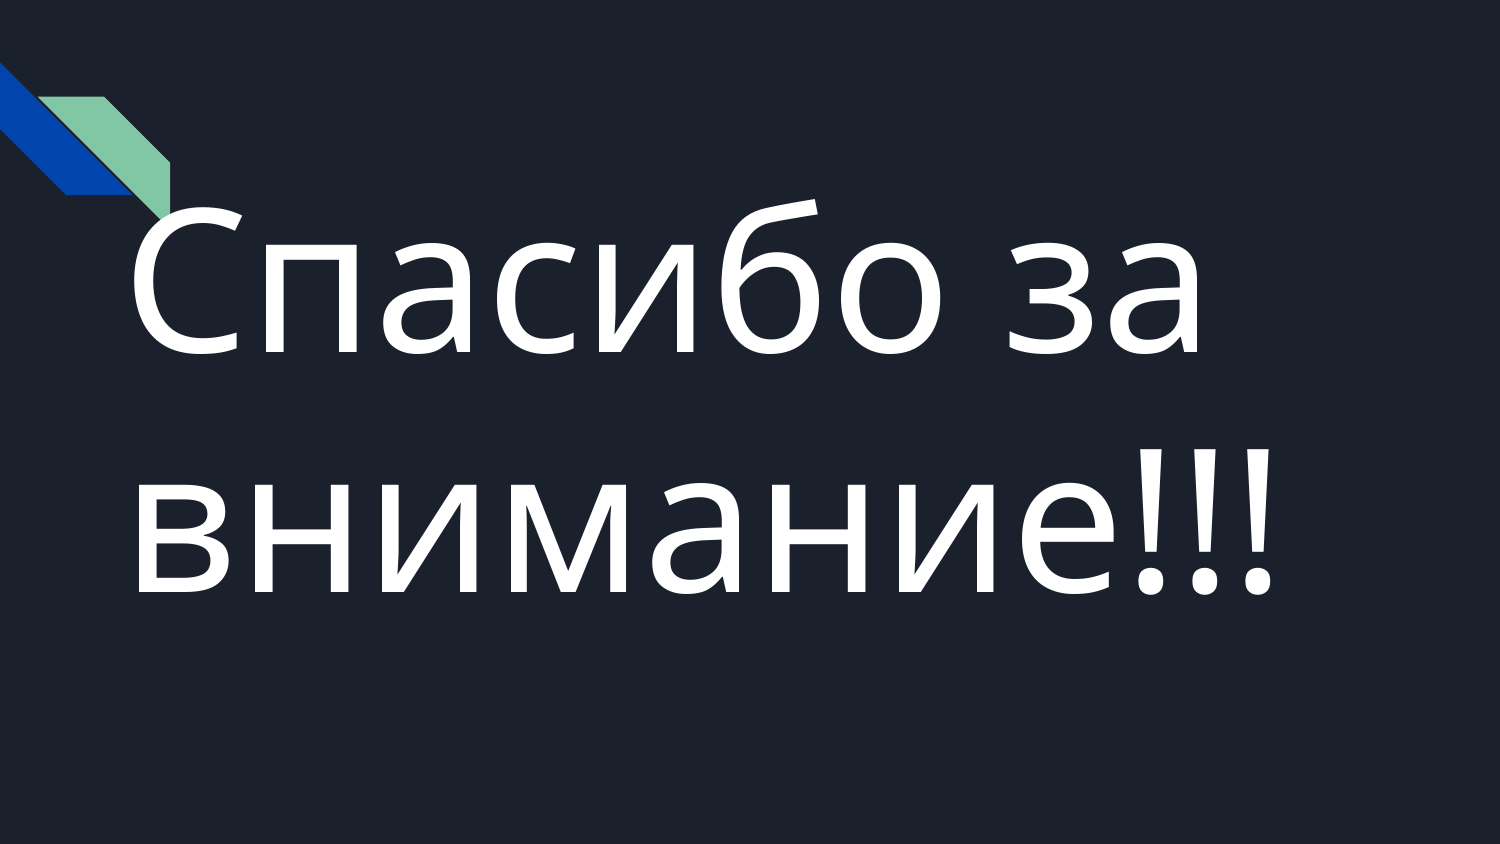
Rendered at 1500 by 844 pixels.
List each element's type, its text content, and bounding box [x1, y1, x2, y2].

title Спасибо за внимание!!! [107, 137, 1500, 288]
